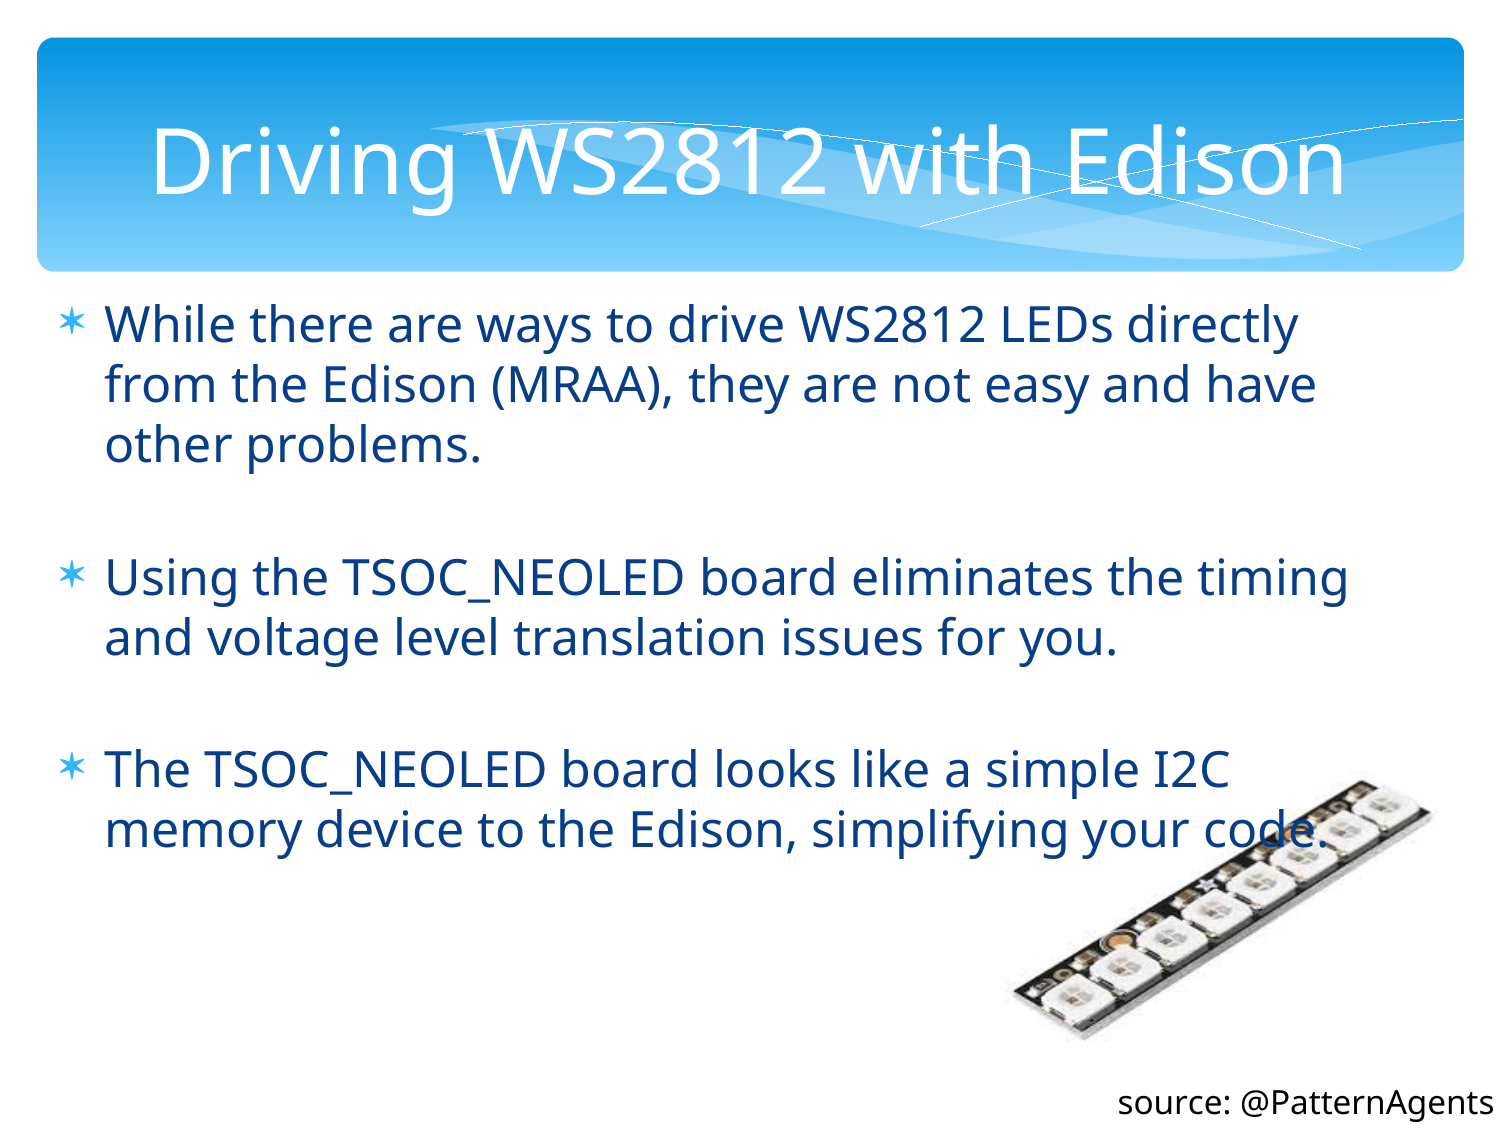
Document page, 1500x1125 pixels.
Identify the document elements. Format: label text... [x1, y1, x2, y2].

text_box source: @PatternAgents [1086, 1073, 1500, 1125]
list While there are ways to drive WS2812 LEDs directly from the Edison (MRAA), they are not easy and have other problems. Using the TSOC_NEOLED board eliminates the timing and voltage level translation issues for you. The TSOC_NEOLED board looks like a simple I2C memory device to the Edison, simplifying your code. [45, 285, 1411, 1006]
picture [1005, 734, 1441, 1081]
title Driving WS2812 with Edison [75, 55, 1426, 261]
